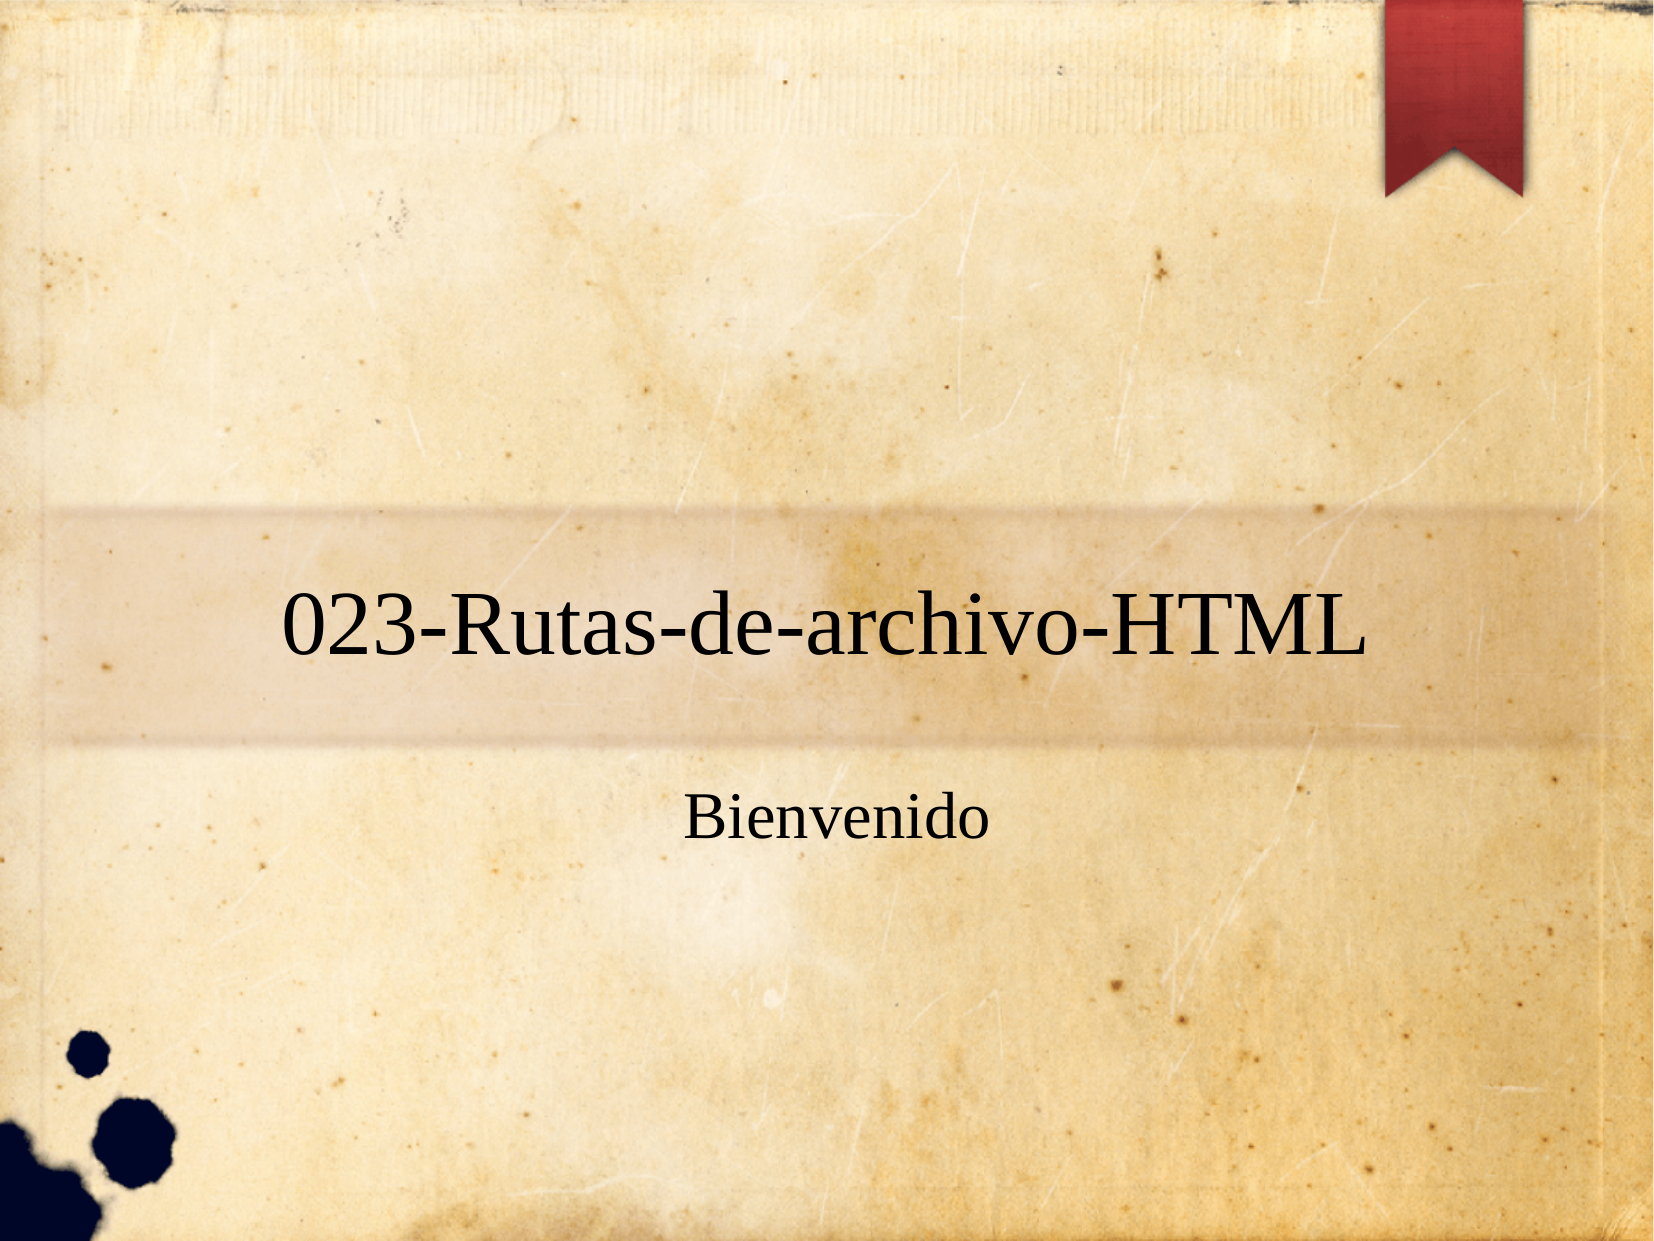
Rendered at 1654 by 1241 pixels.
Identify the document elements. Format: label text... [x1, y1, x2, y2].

list Bienvenido [82, 779, 1538, 1205]
picture [0, 0, 1654, 1241]
title 023-Rutas-de-archivo-HTML [82, 519, 1571, 727]
